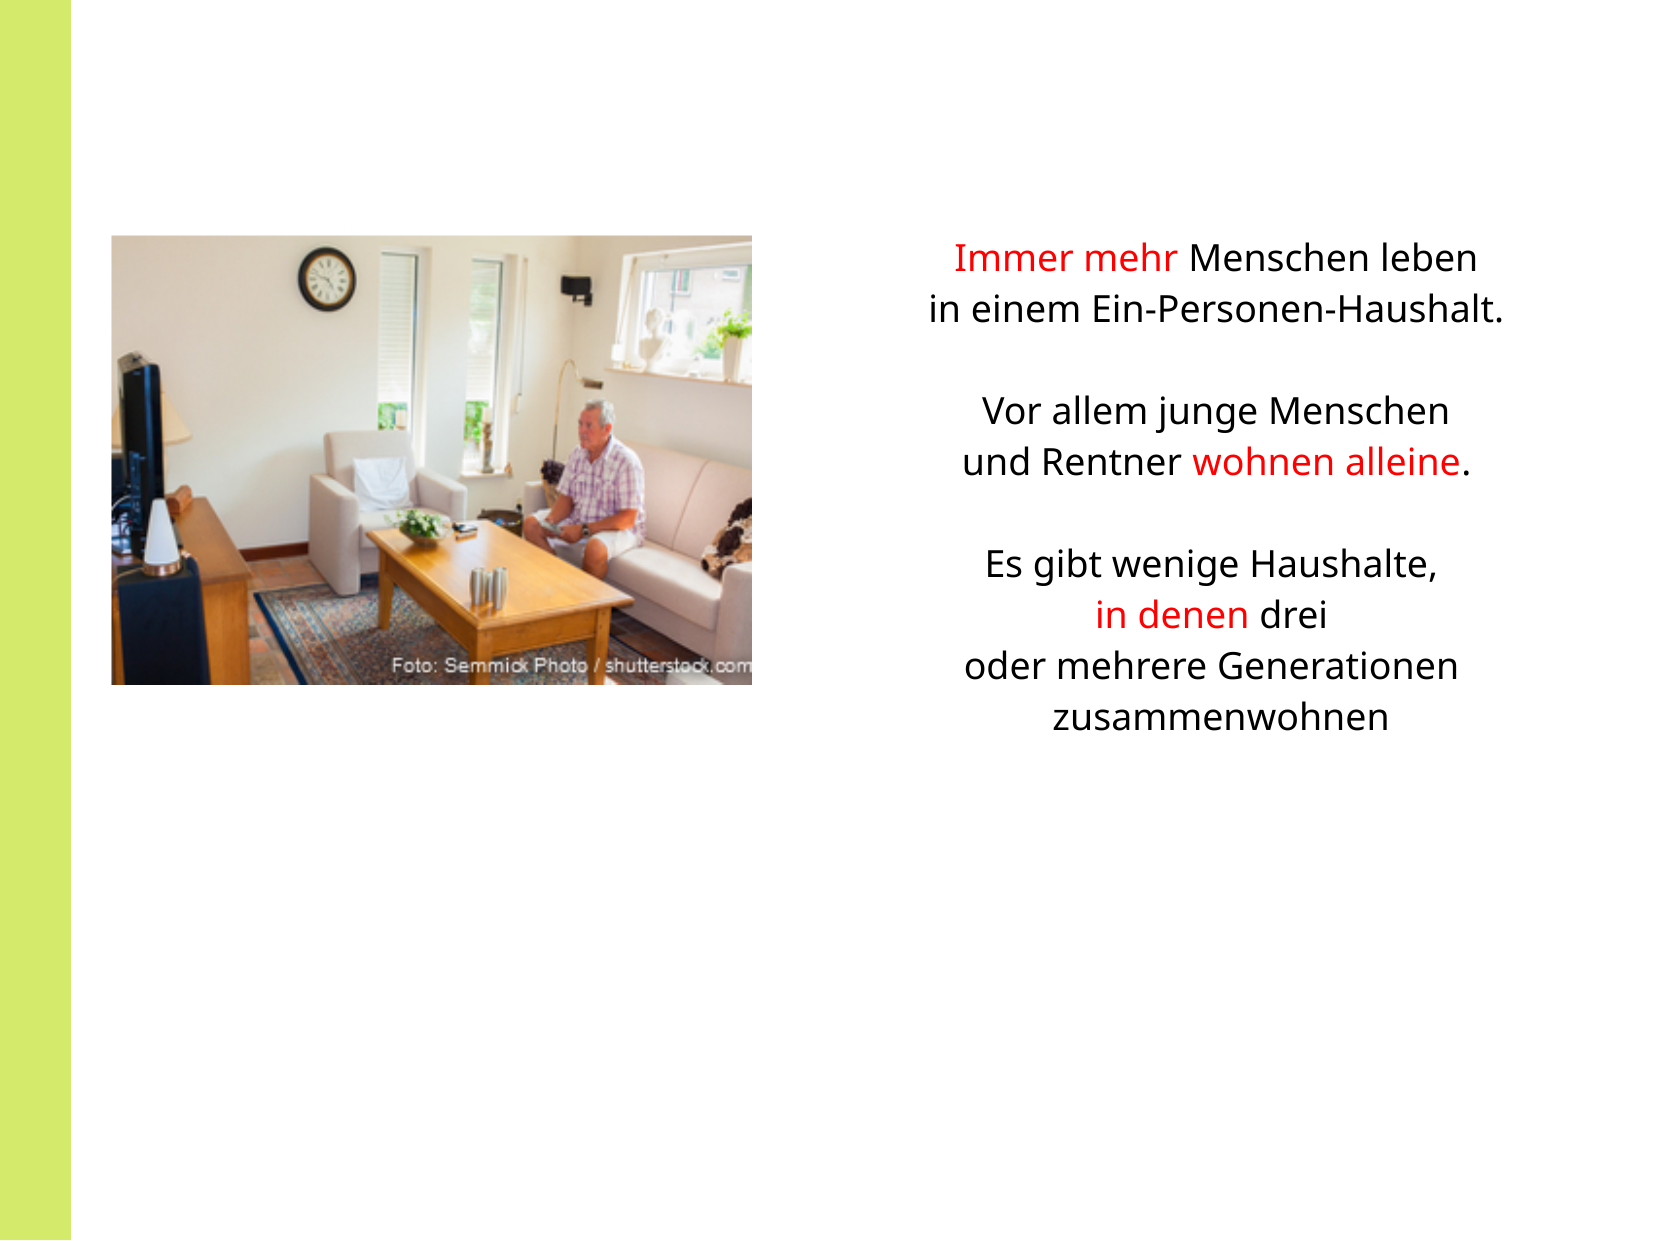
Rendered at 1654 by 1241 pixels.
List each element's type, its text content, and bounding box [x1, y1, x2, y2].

text_box [0, 0, 71, 1241]
title Immer mehr Menschen leben in einem Ein-Personen-Haushalt. Vor allem junge Menschen und Rentner wohnen alleine. Es gibt wenige Haushalte, in denen drei oder mehrere Generationen zusammenwohnen [779, 0, 1654, 1229]
picture [110, 234, 752, 686]
